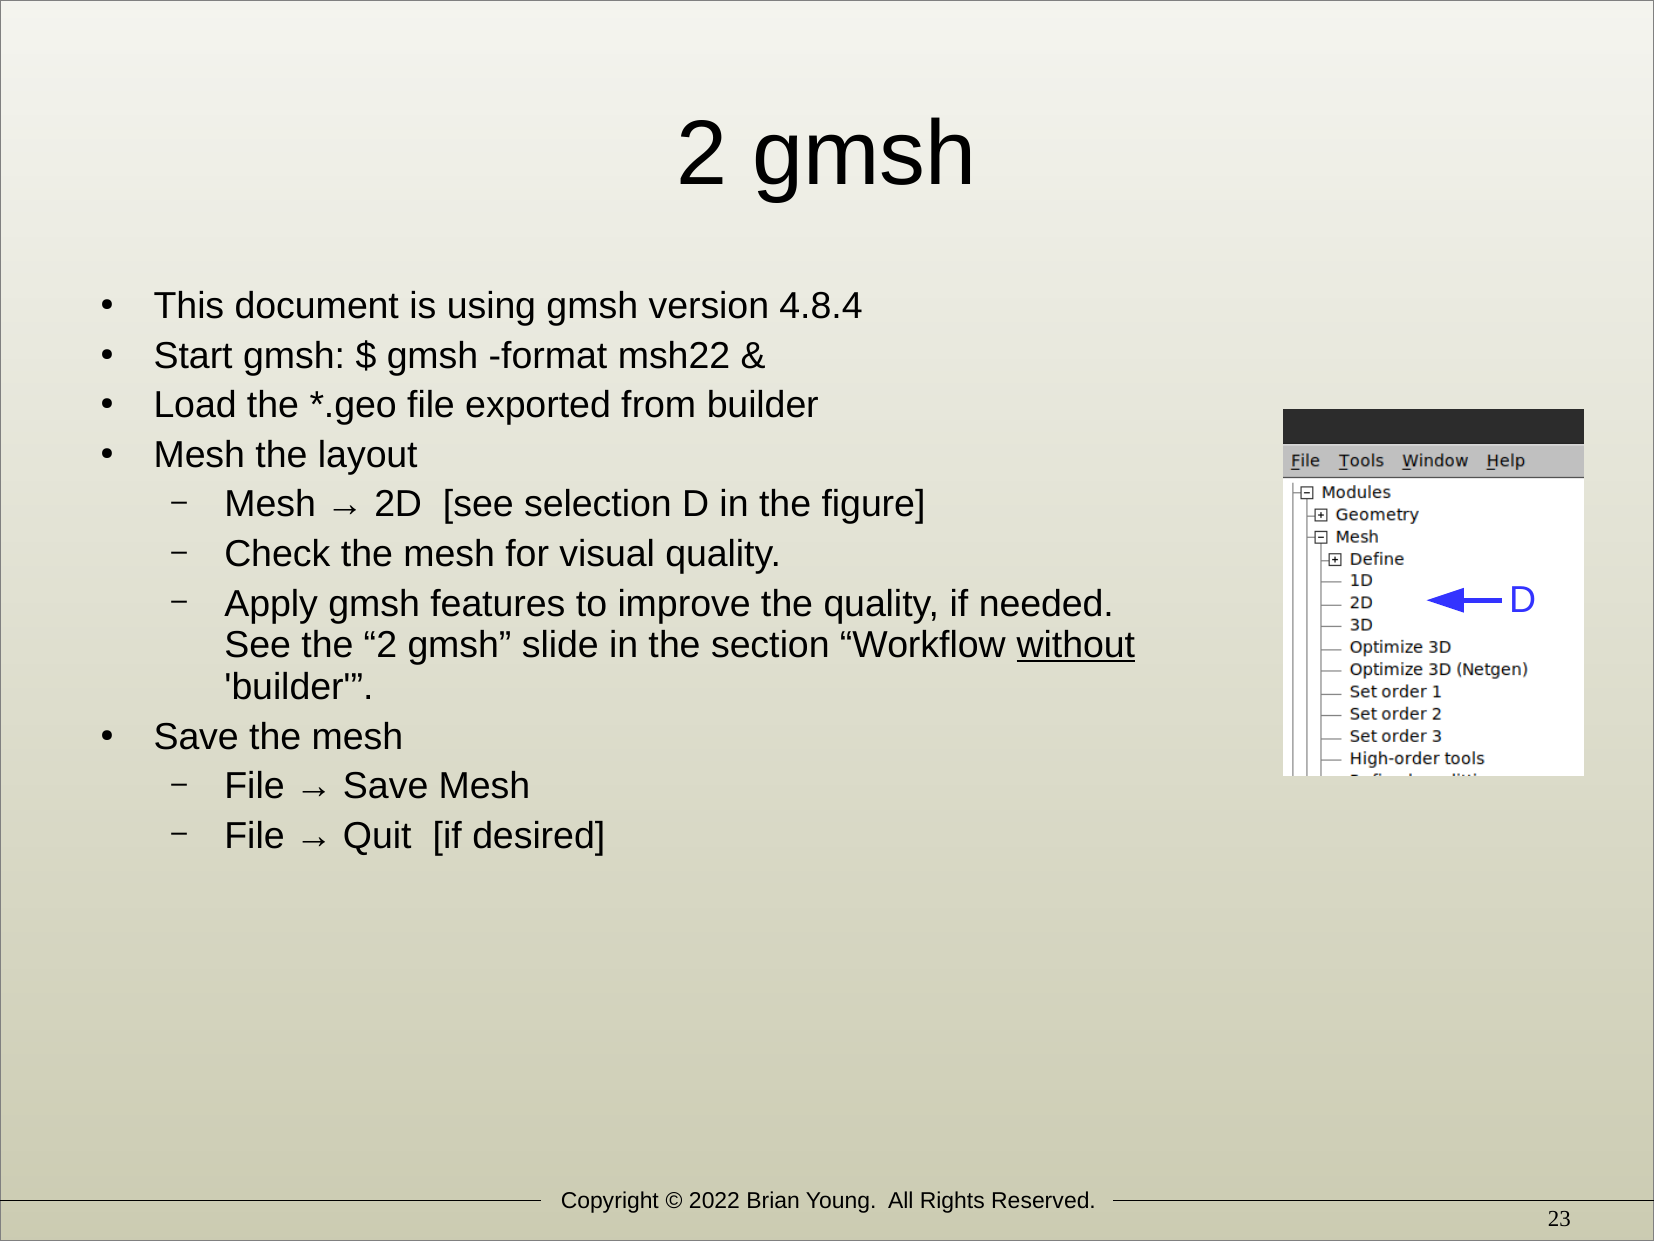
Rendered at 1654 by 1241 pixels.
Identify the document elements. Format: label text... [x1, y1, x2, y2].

title 2 gmsh [82, 49, 1571, 257]
text_box D [1494, 571, 1552, 628]
list This document is using gmsh version 4.8.4 Start gmsh: $ gmsh -format msh22 & Load the *.geo file exported from builder Mesh the layout Mesh → 2D [see selection D in the figure] Check the mesh for visual quality. Apply gmsh features to improve the quality, if needed. See the “2 gmsh” slide in the section “Workflow without 'builder'”. Save the mesh File → Save Mesh File → Quit [if desired] [82, 285, 1201, 1126]
picture [1283, 409, 1584, 776]
